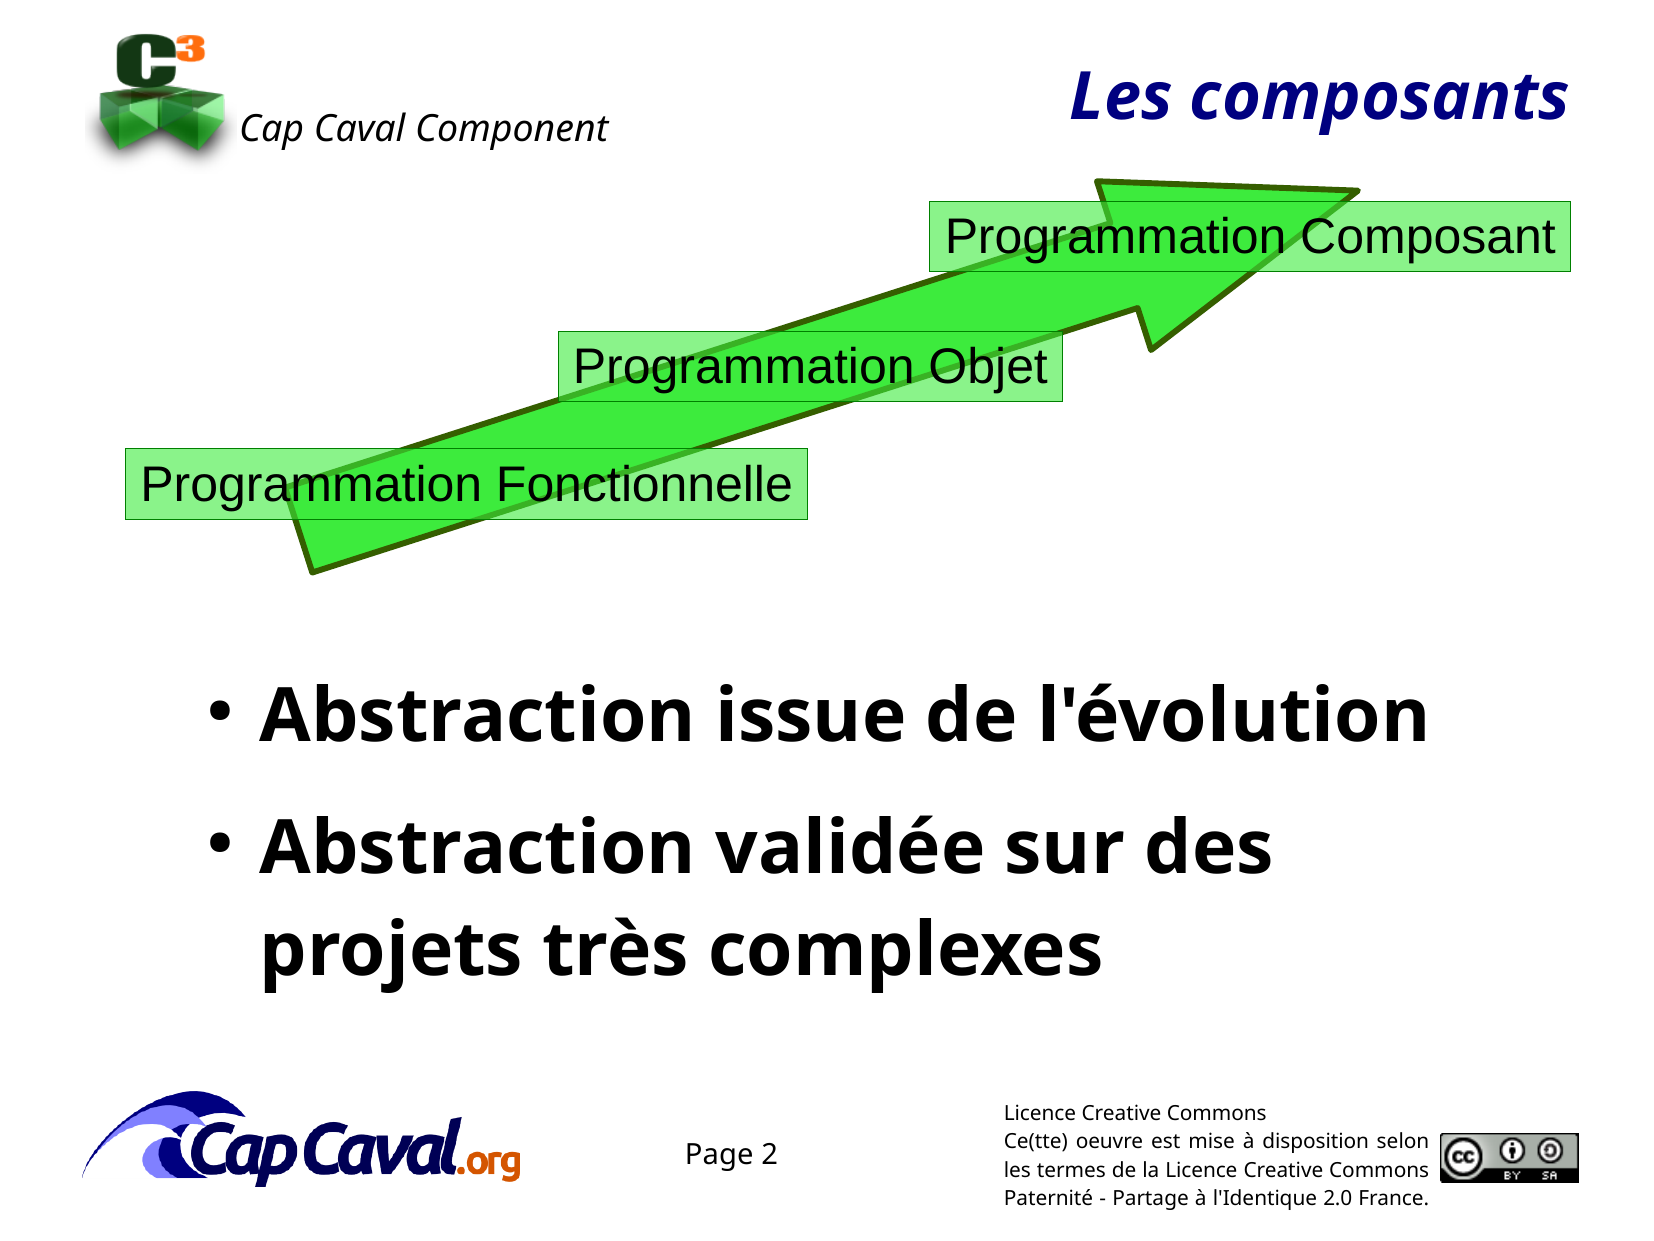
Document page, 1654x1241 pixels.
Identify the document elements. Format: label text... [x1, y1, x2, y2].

text_box Programmation Composant [929, 201, 1571, 272]
picture [82, 1091, 520, 1187]
text_box [408, 400, 845, 448]
text_box [773, 272, 1253, 351]
text_box Programmation Fonctionnelle [125, 448, 808, 520]
text_box [1096, 181, 1358, 201]
title Les composants [791, 47, 1571, 140]
text_box [295, 520, 477, 573]
list Abstraction issue de l'évolution Abstraction validée sur des projets très complexes [188, 661, 1453, 1040]
picture [1440, 1133, 1579, 1183]
text_box Programmation Objet [558, 331, 1063, 402]
picture [85, 23, 237, 174]
